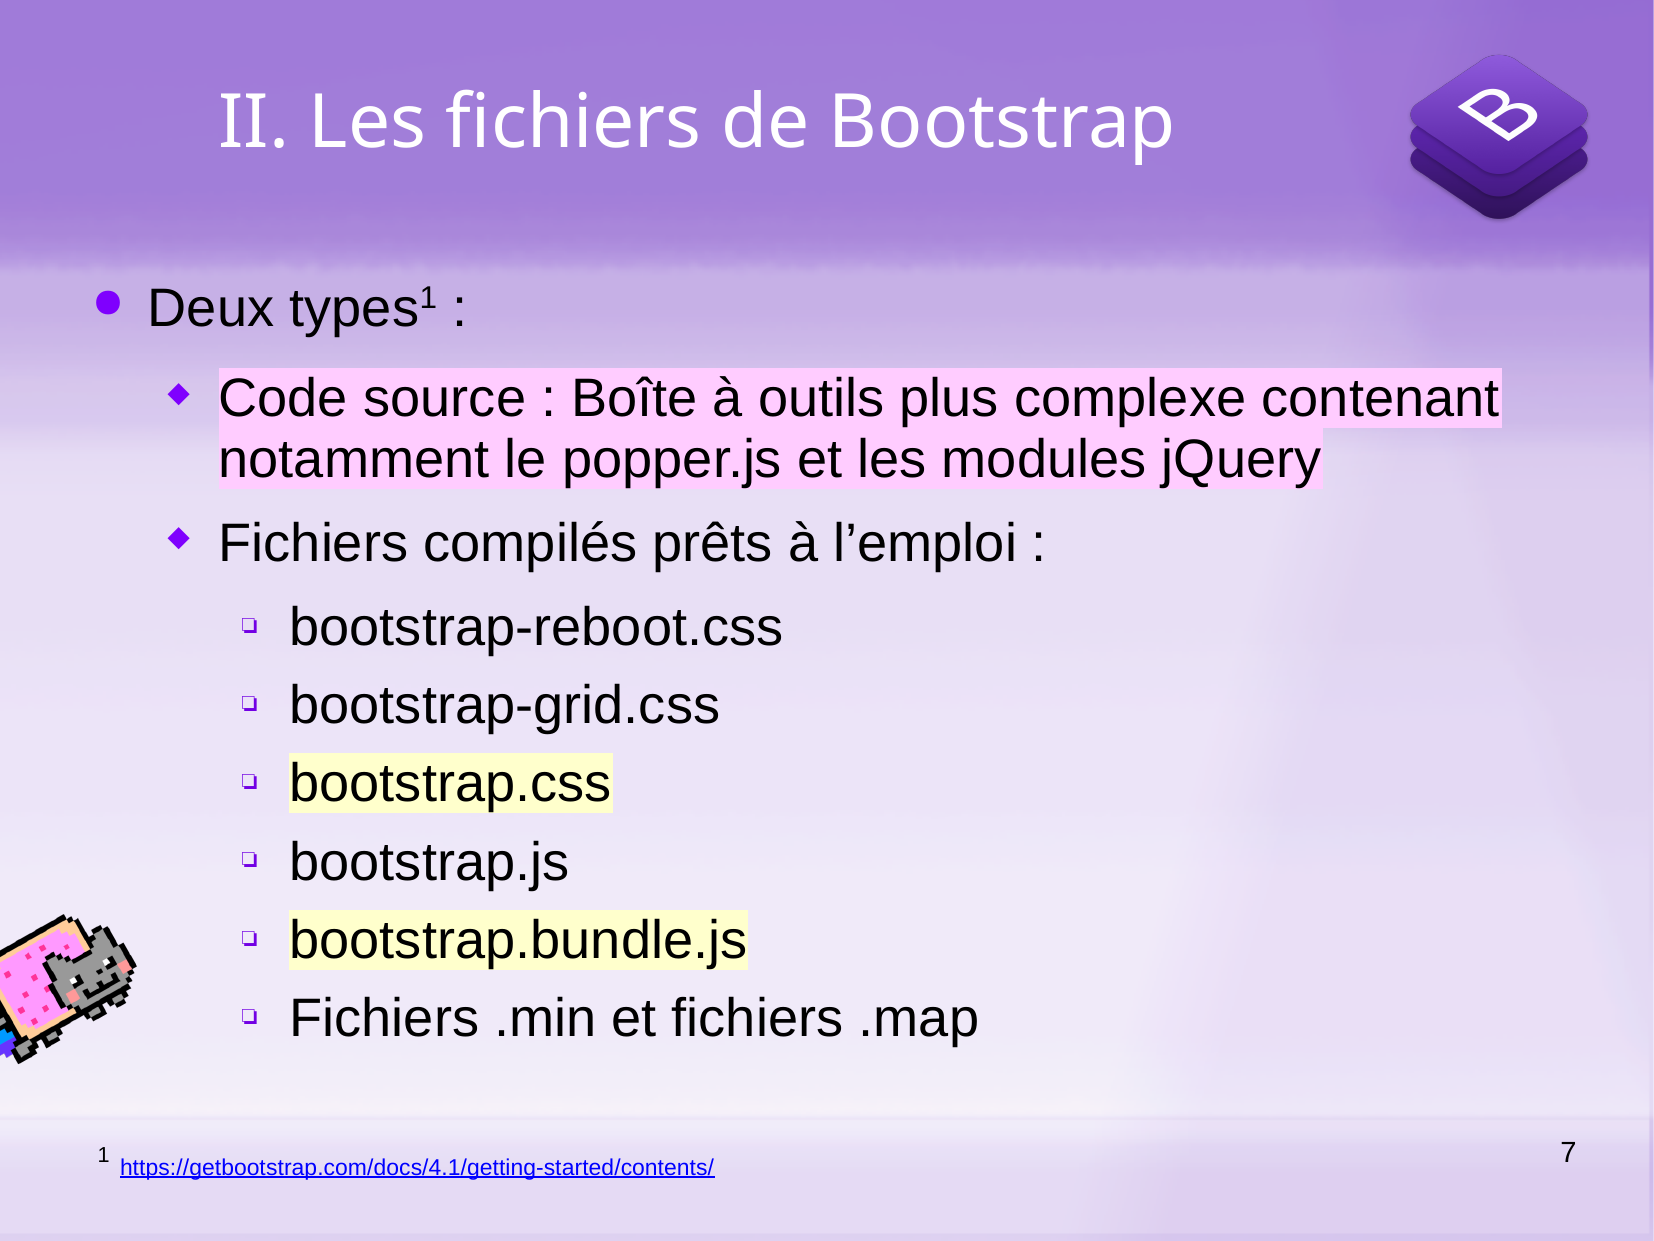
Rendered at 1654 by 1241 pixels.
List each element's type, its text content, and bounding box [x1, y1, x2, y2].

picture [0, 0, 1654, 1241]
title II. Les fichiers de Bootstrap [218, 35, 1400, 202]
list Deux types1 : Code source : Boîte à outils plus complexe contenant notamment le popper.js et les modules jQuery Fichiers compilés prêts à l’emploi : bootstrap-reboot.css bootstrap-grid.css bootstrap.css bootstrap.js bootstrap.bundle.js Fichiers .min et fichiers .map [76, 277, 1565, 1087]
text_box 1 https://getbootstrap.com/docs/4.1/getting-started/contents/ [82, 1133, 730, 1193]
